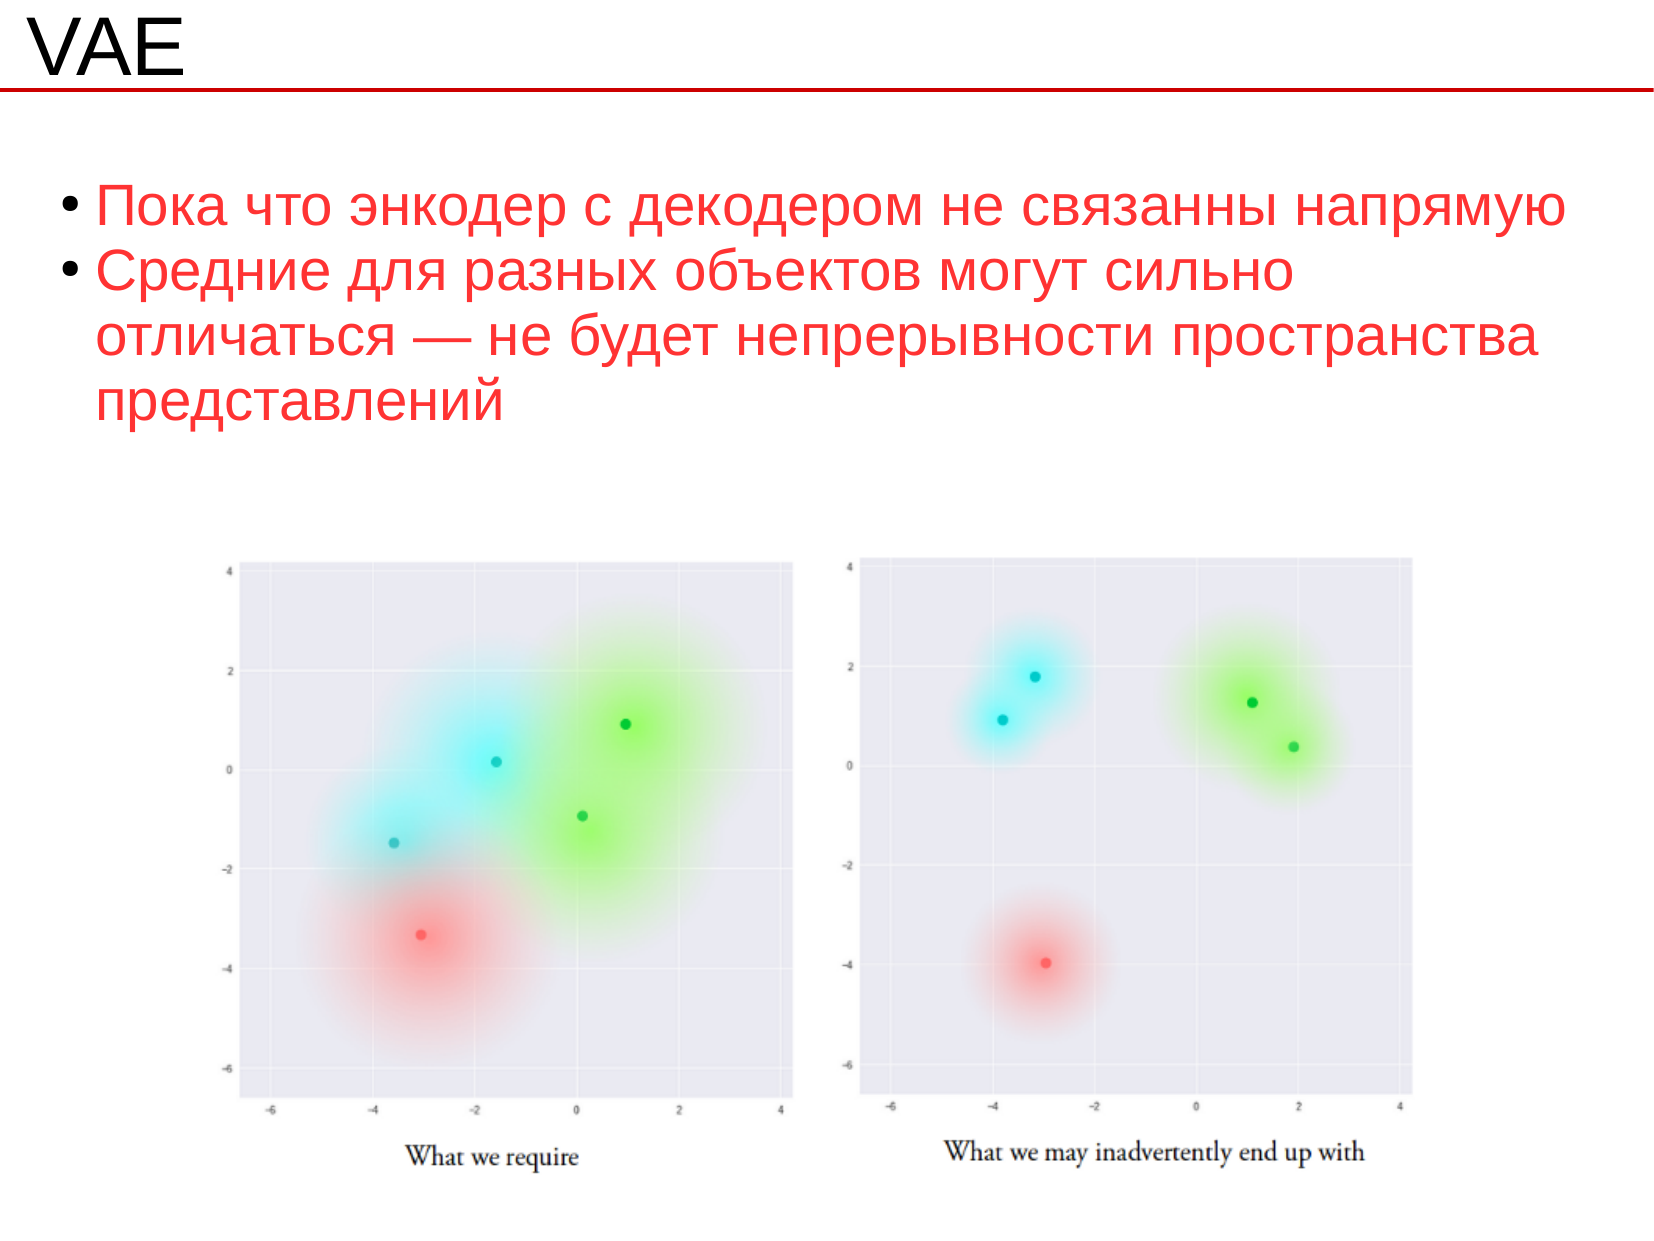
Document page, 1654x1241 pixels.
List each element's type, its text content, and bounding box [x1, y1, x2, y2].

text_box Пока что энкодер с декодером не связанны напрямую Средние для разных объектов могут сильно отличаться — не будет непрерывности пространства представлений [45, 165, 1591, 440]
picture [210, 539, 1460, 1214]
title VAE [26, 0, 1471, 94]
